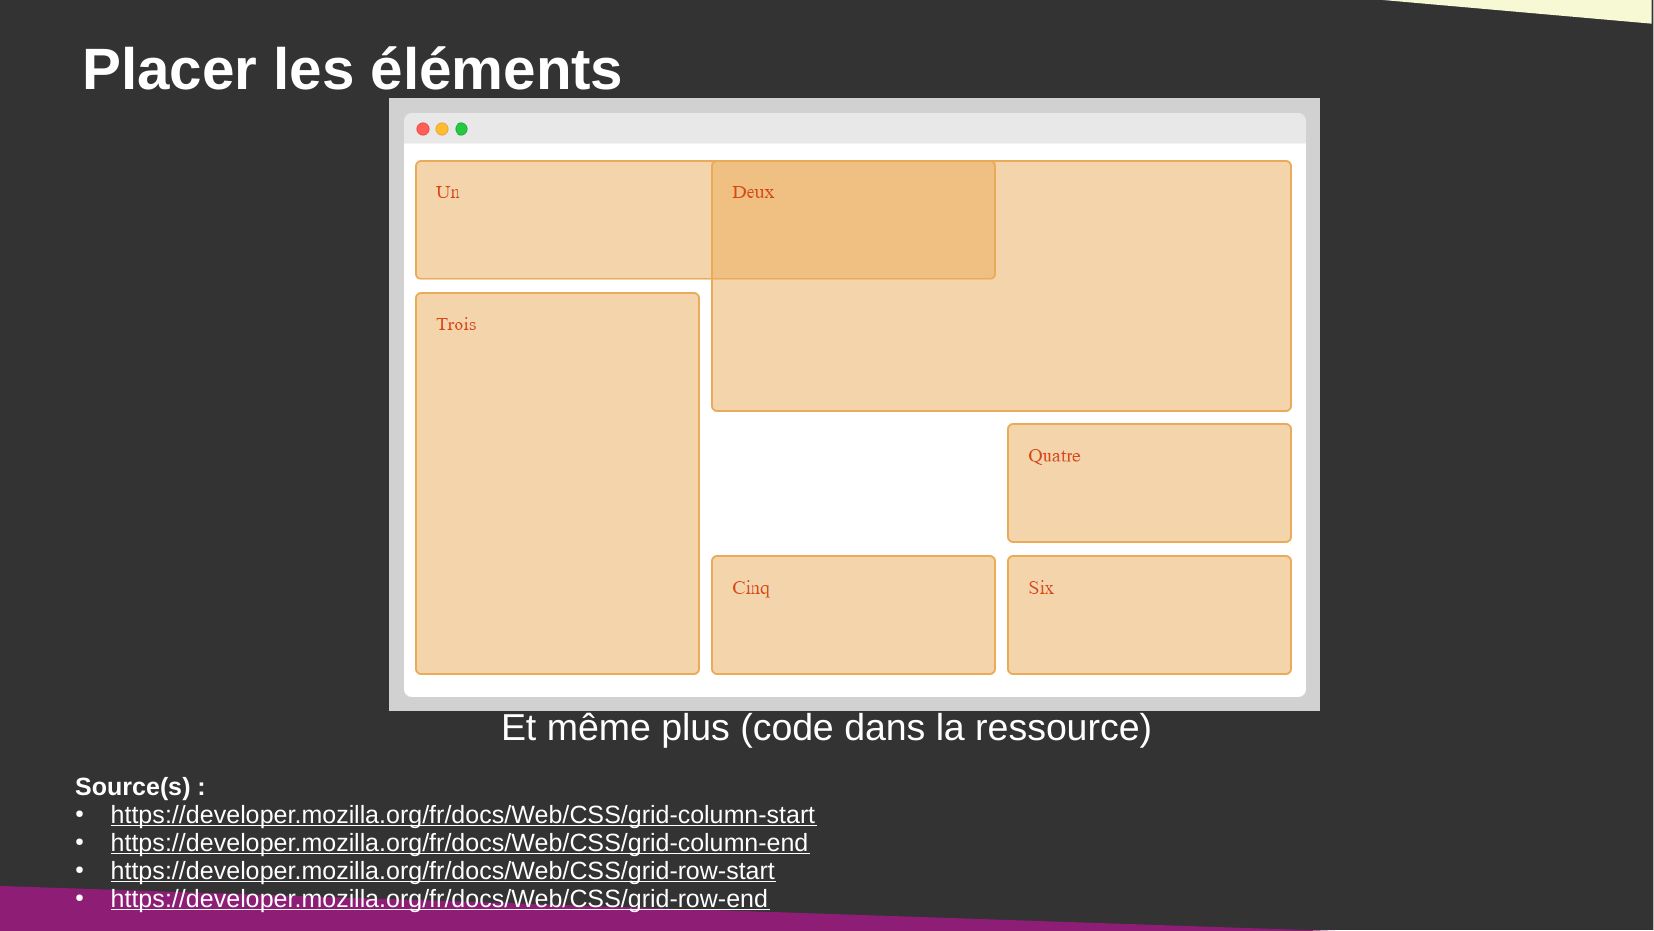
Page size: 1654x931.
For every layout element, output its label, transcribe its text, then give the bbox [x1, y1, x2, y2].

text_box [1382, 0, 1652, 24]
picture [389, 98, 1320, 711]
title Placer les éléments [82, 37, 1571, 122]
text_box Et même plus (code dans la ressource) [12, 698, 1641, 756]
text_box [0, 885, 1336, 931]
text_box Source(s) : https://developer.mozilla.org/fr/docs/Web/CSS/grid-column-start https://developer.mozilla.org/fr/docs/Web/CSS/grid-column-end https://developer.mozilla.org/fr/docs/Web/CSS/grid-row-start https://developer.mozilla.org/fr/docs/Web/CSS/grid-row-end [60, 765, 1546, 920]
